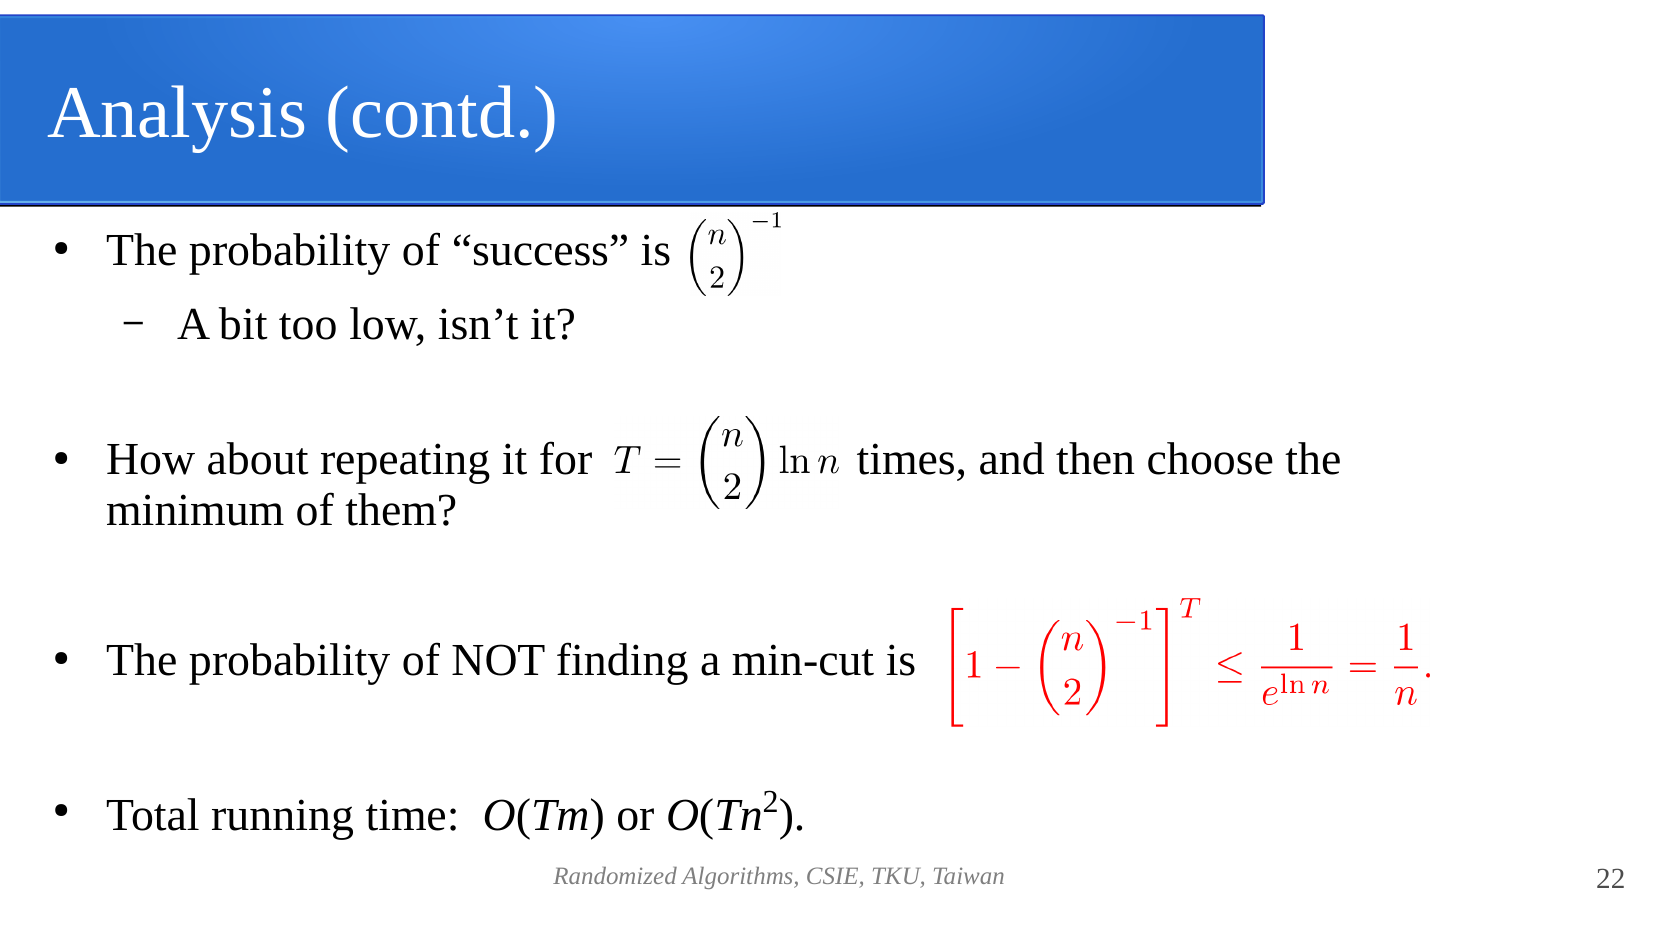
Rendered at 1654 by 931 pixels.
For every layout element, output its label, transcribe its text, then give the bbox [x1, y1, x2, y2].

picture [614, 416, 839, 509]
picture [951, 598, 1430, 727]
list The probability of “success” is A bit too low, isn’t it? How about repeating it for times, and then choose the minimum of them? The probability of NOT finding a min-cut is Total running time: O(Tm) or O(Tn2). [35, 224, 1524, 886]
title Analysis (contd.) [47, 35, 1199, 189]
picture [690, 212, 781, 296]
